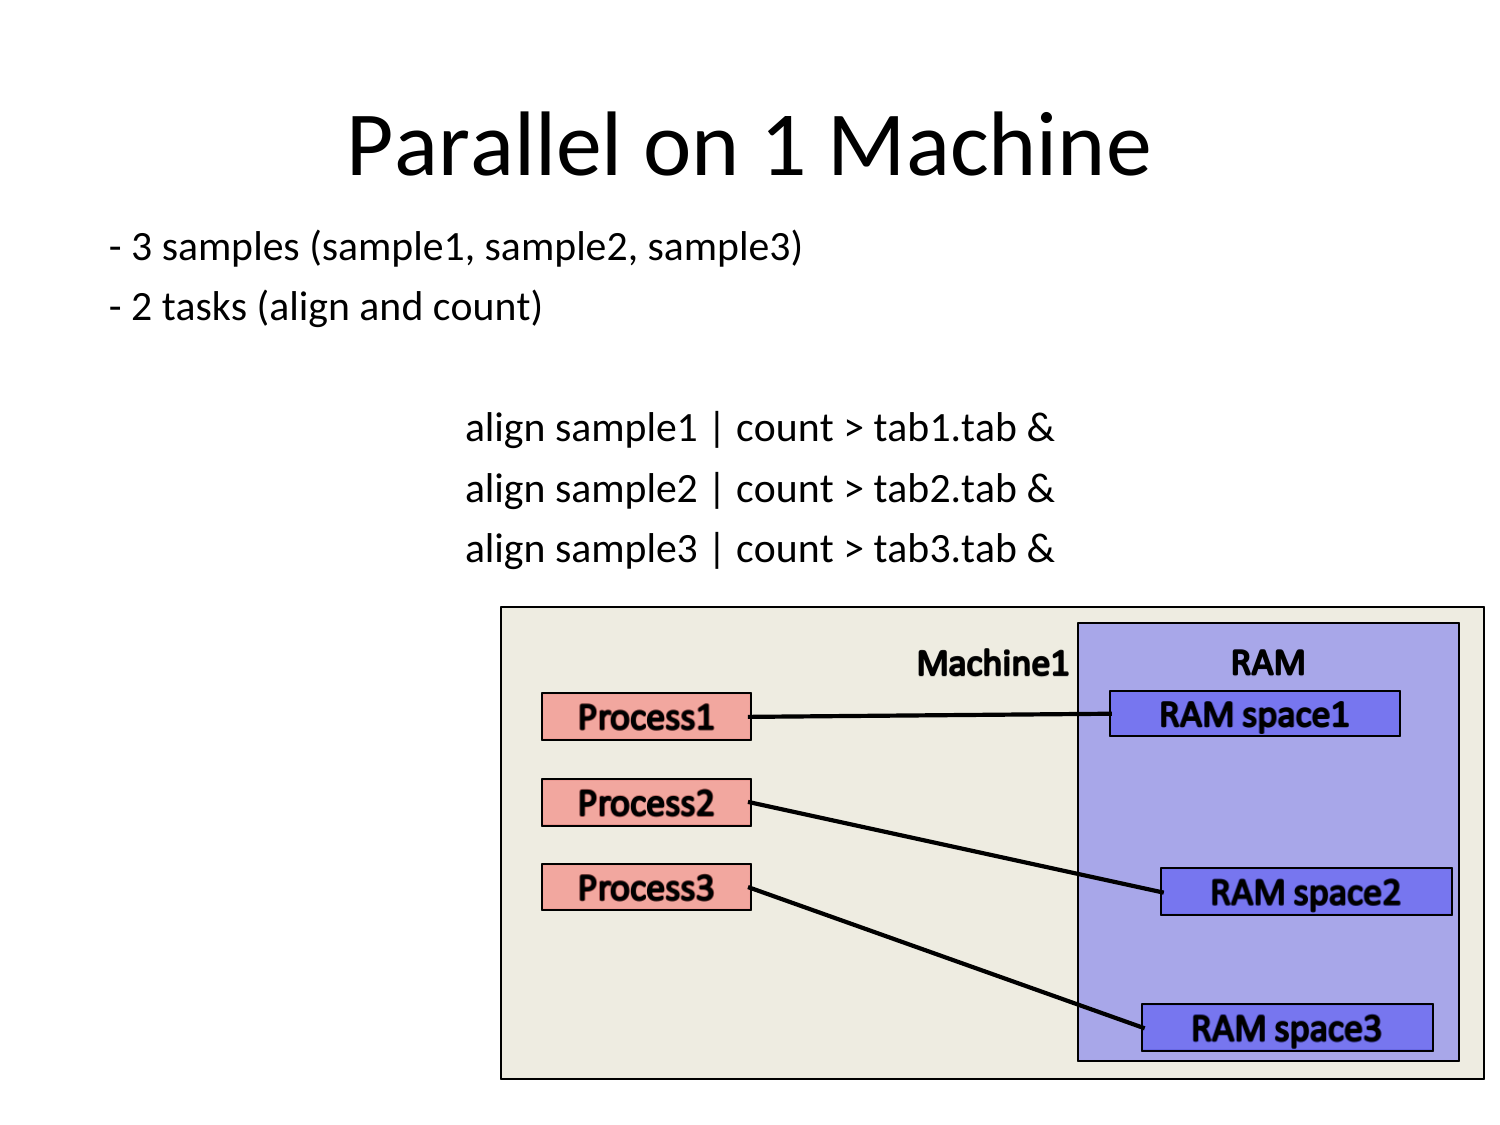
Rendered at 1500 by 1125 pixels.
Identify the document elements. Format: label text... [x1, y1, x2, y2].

title Parallel on 1 Machine [75, 45, 1426, 210]
picture [500, 606, 1485, 1080]
list - 3 samples (sample1, sample2, sample3) - 2 tasks (align and count) align sample1 | count > tab1.tab & align sample2 | count > tab2.tab & align sample3 | count > tab3.tab & [75, 210, 1426, 655]
